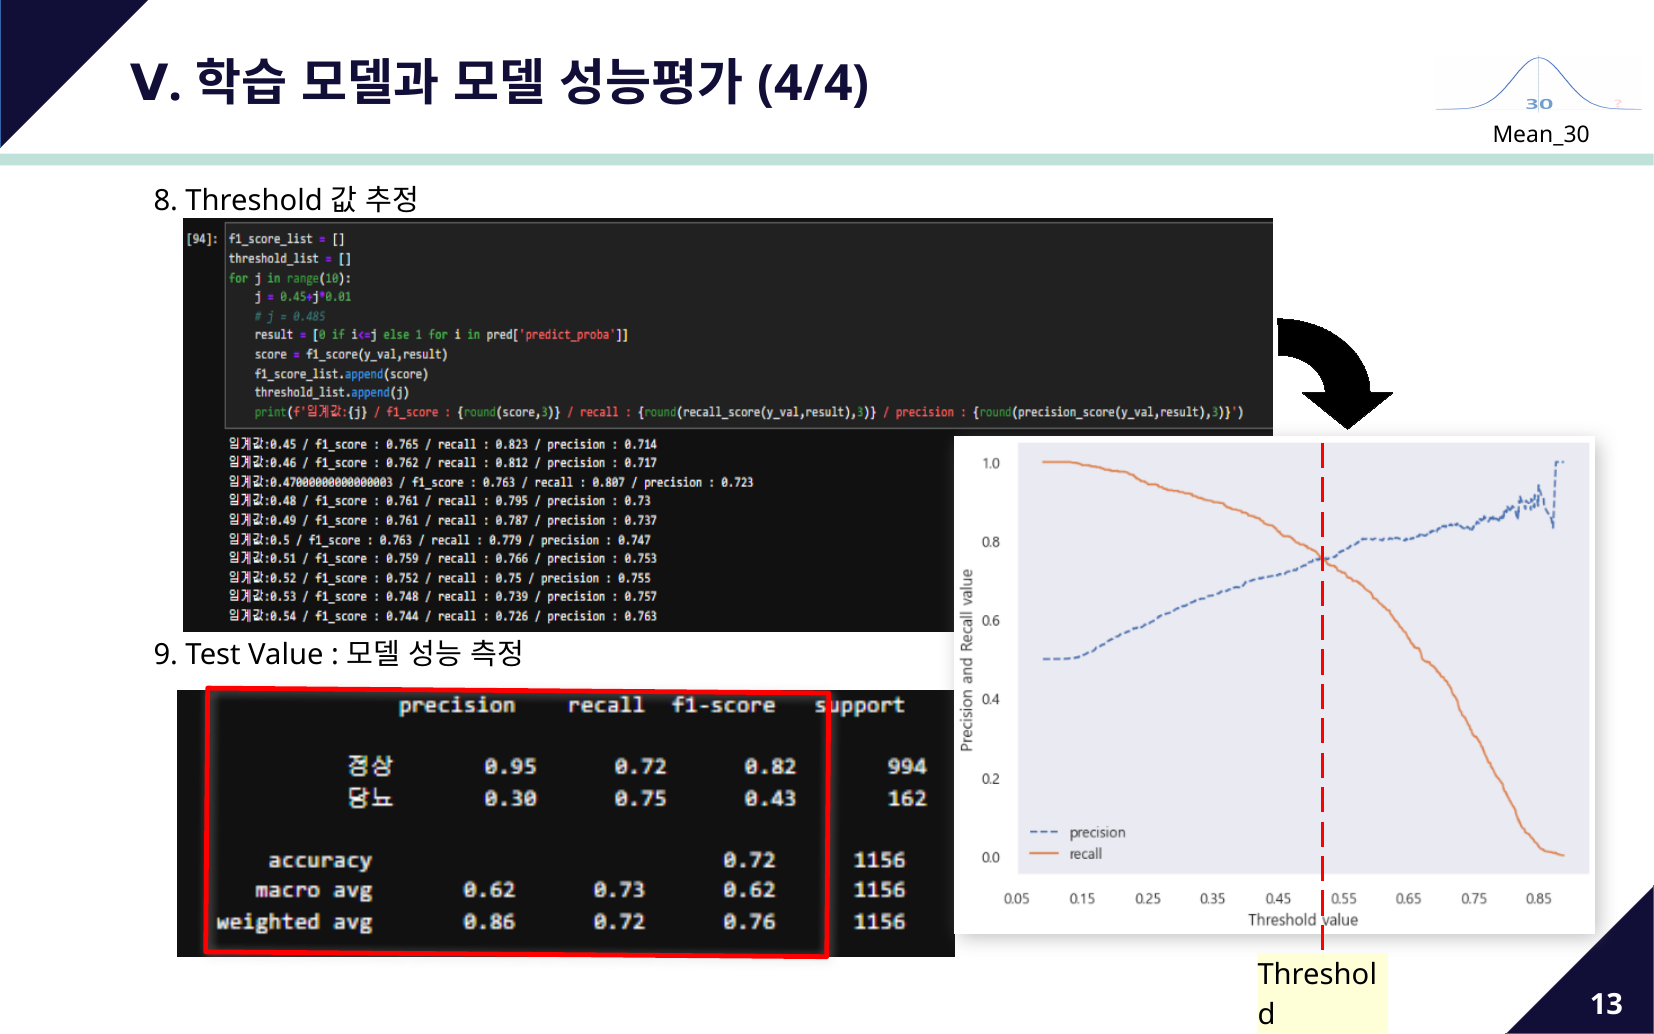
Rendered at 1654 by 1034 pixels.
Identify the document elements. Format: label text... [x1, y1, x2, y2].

text_box <숫자> [1556, 981, 1654, 1025]
text_box [1277, 318, 1393, 430]
list 8. Threshold 값 추정 9. Test Value : 모델 성능 측정 [82, 177, 1571, 975]
text_box Mean_30 [1446, 118, 1636, 148]
text_box Threshold [1257, 953, 1388, 993]
picture [1434, 55, 1642, 113]
title Ⅴ. 학습 모델과 모델 성능평가 (4/4) [129, 41, 1619, 148]
picture [183, 218, 1595, 957]
picture [214, 696, 824, 953]
picture [177, 690, 206, 957]
